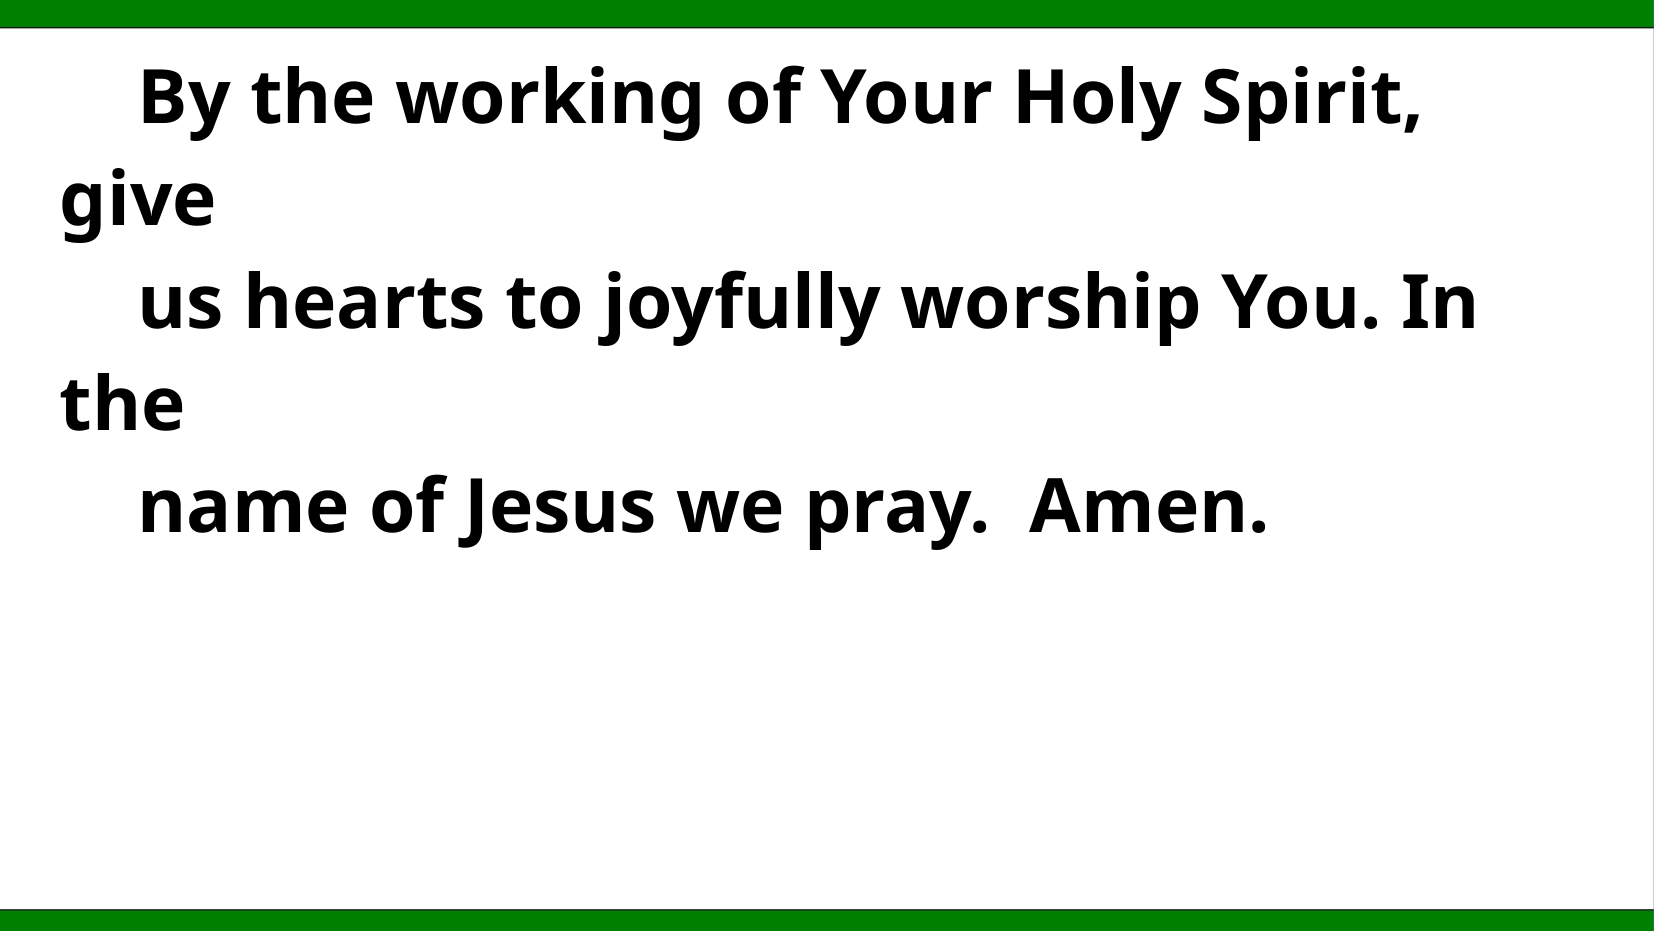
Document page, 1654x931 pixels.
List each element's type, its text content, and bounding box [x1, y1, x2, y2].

picture [0, 0, 1654, 931]
text_box By the working of Your Holy Spirit, give us hearts to joyfully worship You. In the name of Jesus we pray. Amen. [45, 35, 1591, 381]
